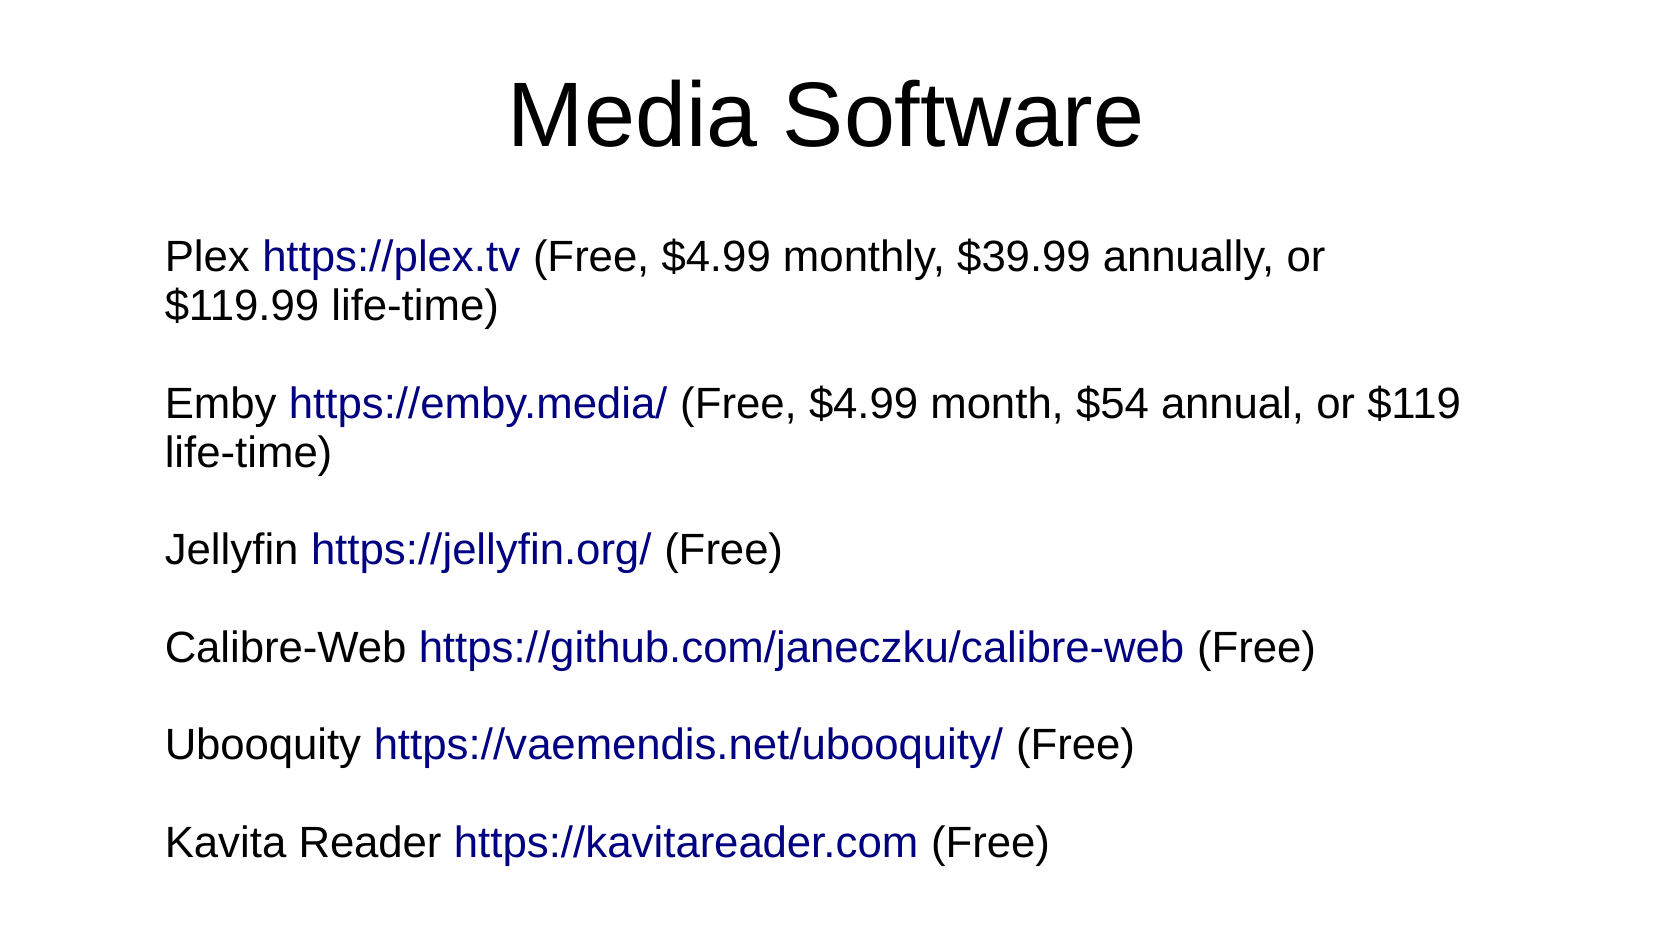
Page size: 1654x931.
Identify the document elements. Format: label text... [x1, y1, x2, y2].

title Media Software [82, 37, 1571, 193]
text_box Plex https://plex.tv (Free, $4.99 monthly, $39.99 annually, or $119.99 life-time) Emby https://emby.media/ (Free, $4.99 month, $54 annual, or $119 life-time) Jellyfin https://jellyfin.org/ (Free) Calibre-Web https://github.com/janeczku/calibre-web (Free) Ubooquity https://vaemendis.net/ubooquity/ (Free) Kavita Reader https://kavitareader.com (Free) [150, 225, 1501, 874]
